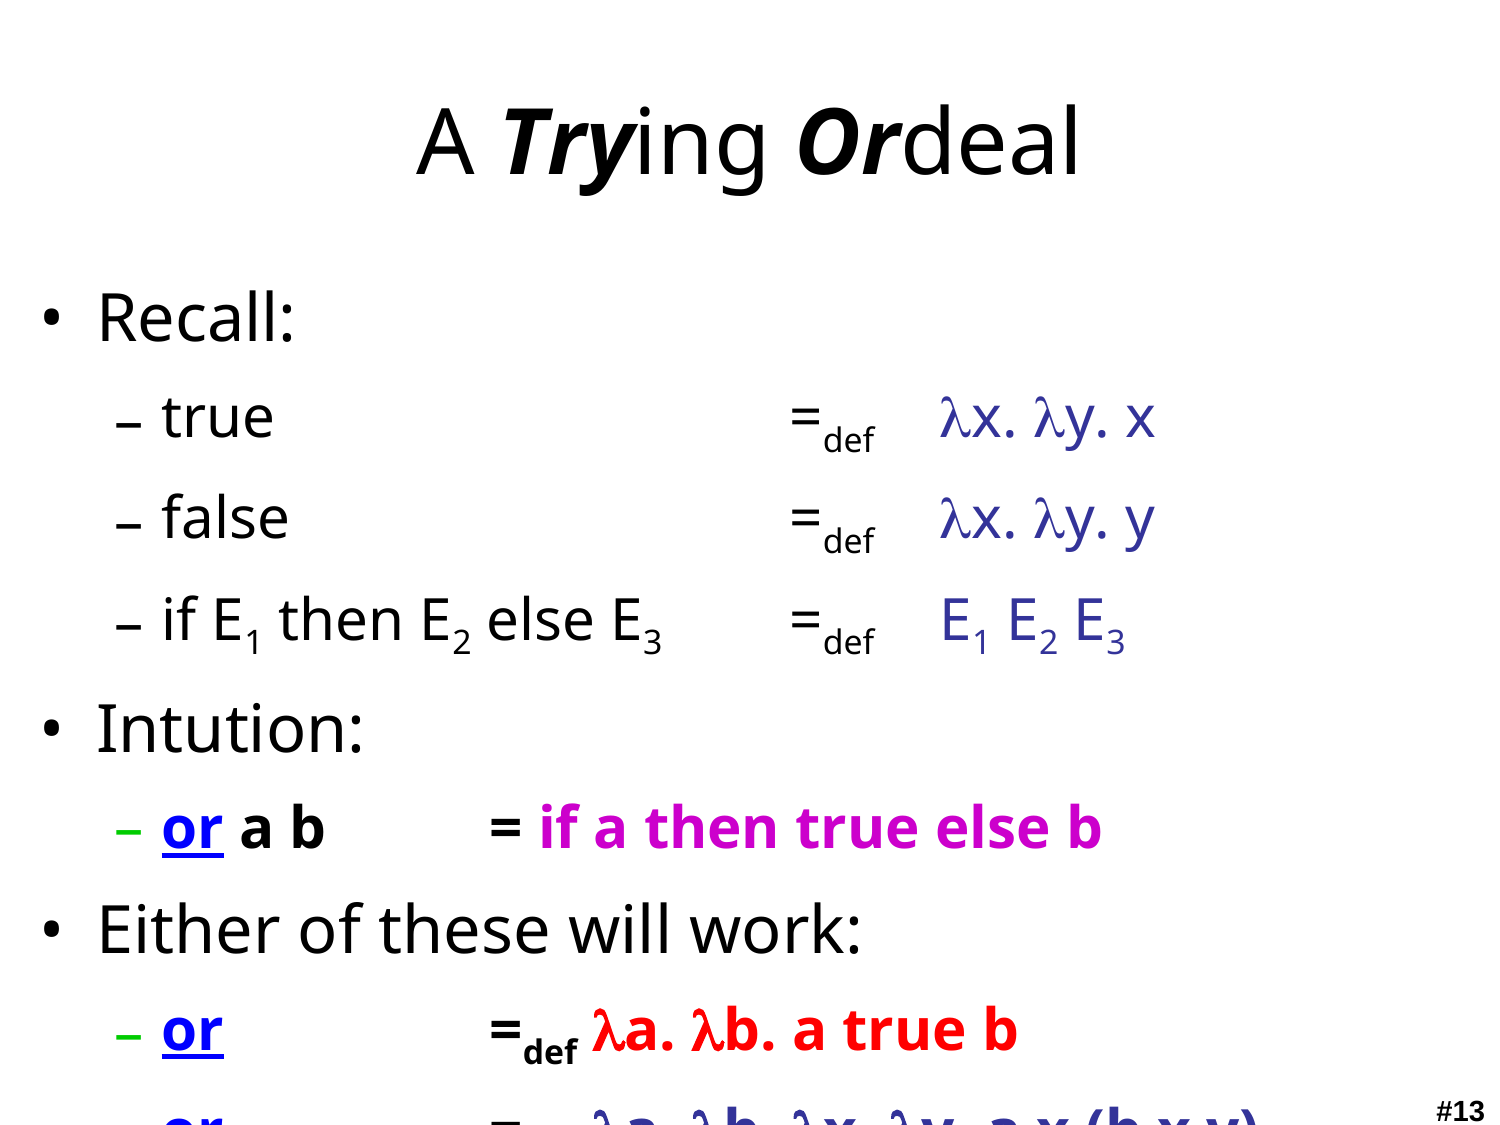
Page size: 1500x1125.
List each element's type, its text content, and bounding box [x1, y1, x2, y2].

list Recall: true =def x. y. x false =def x. y. y if E1 then E2 else E3 =def E1 E2 E3 Intution: or a b = if a then true else b Either of these will work: or =def a. b. a true b or =def a. b. x. y. a x (b x y) [24, 262, 1476, 1101]
title A Trying Ordeal [24, 45, 1476, 233]
